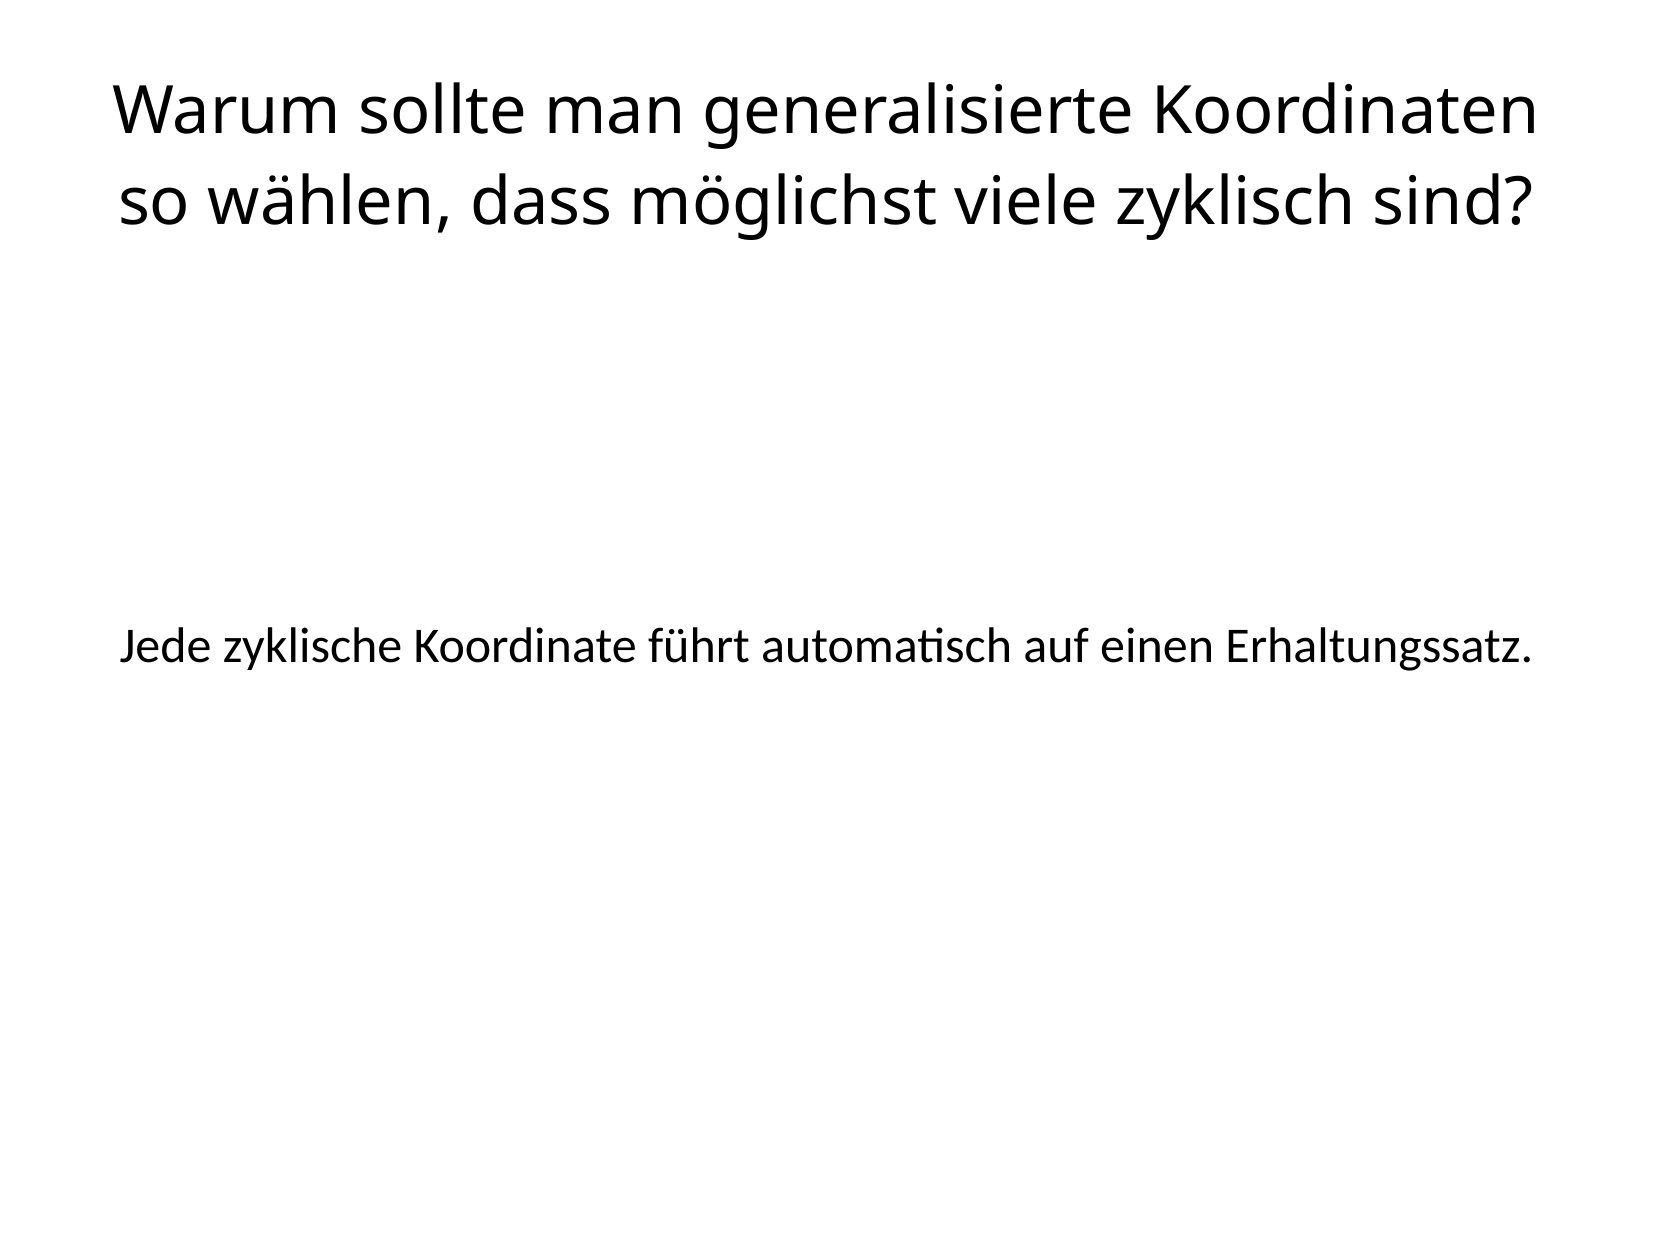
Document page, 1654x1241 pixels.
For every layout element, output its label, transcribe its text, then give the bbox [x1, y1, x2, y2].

subtitle Jede zyklische Koordinate führt automatisch auf einen Erhaltungssatz. [82, 290, 1571, 1010]
title Warum sollte man generalisierte Koordinaten so wählen, dass möglichst viele zyklisch sind? [82, 49, 1571, 257]
